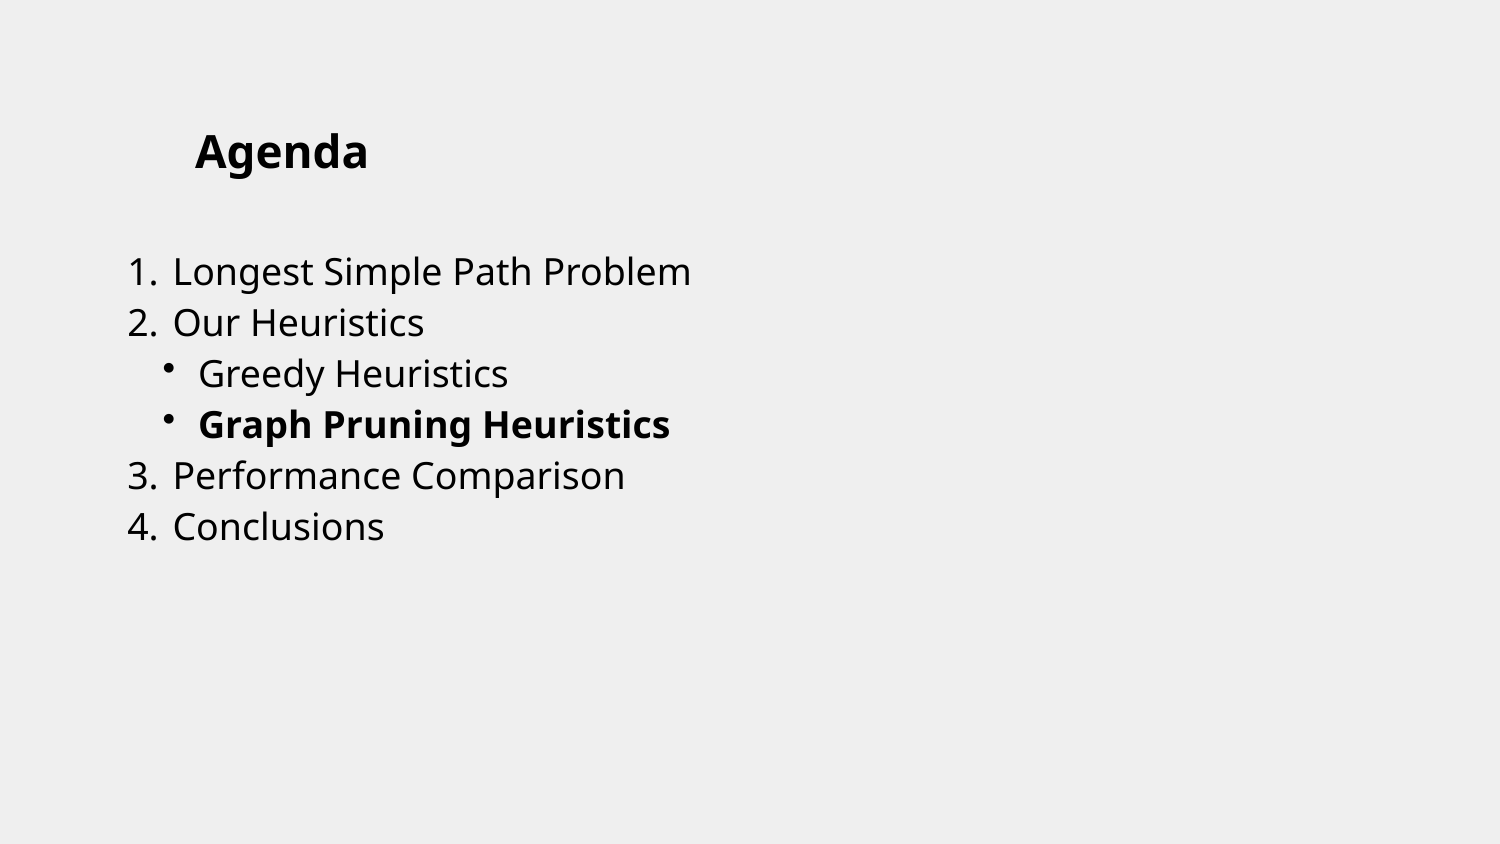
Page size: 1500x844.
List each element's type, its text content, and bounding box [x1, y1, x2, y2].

text_box Longest Simple Path Problem Our Heuristics Greedy Heuristics Graph Pruning Heuristics Performance Comparison Conclusions [112, 237, 751, 625]
text_box Agenda [180, 112, 376, 204]
